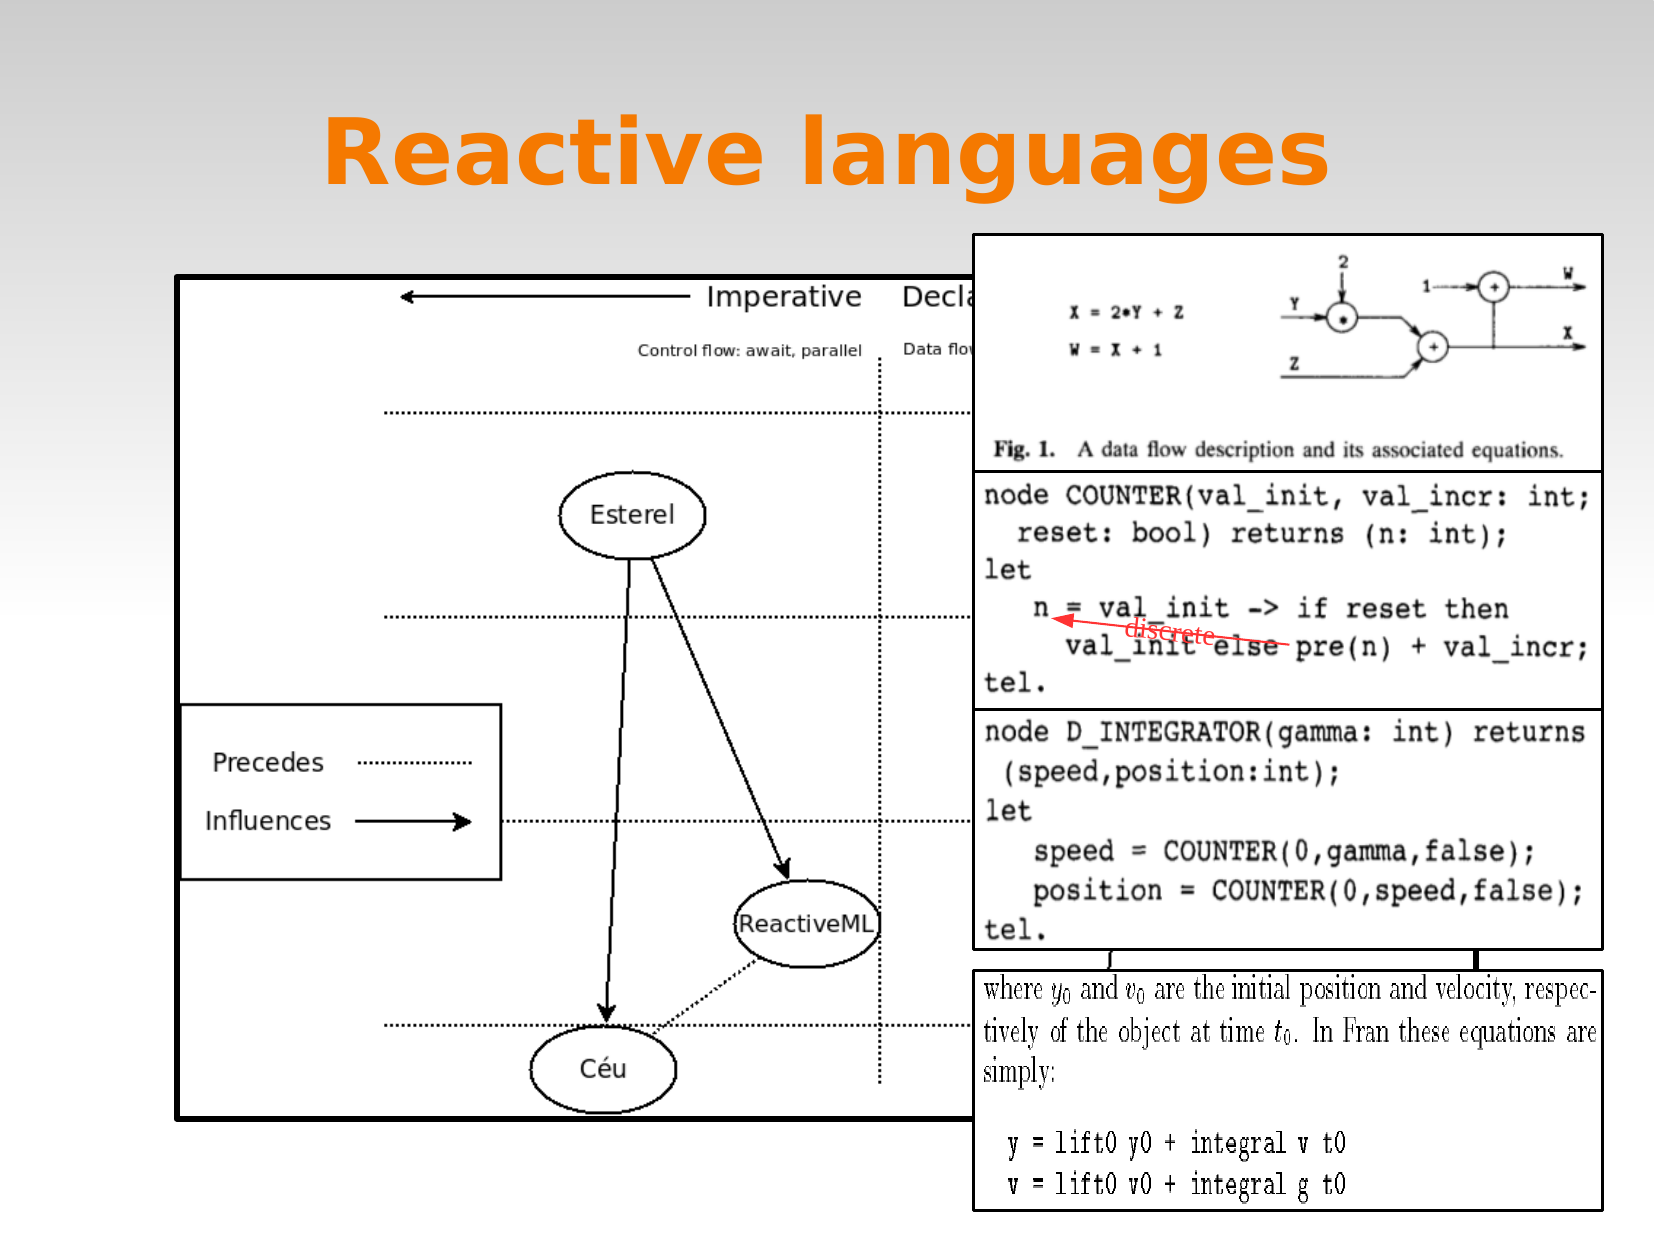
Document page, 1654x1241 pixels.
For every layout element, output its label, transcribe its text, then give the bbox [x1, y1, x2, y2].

title Reactive languages [82, 49, 1571, 257]
picture [975, 971, 1602, 1209]
picture [975, 710, 1602, 949]
picture [975, 236, 1602, 470]
picture [179, 279, 1473, 1116]
picture [975, 473, 1602, 708]
